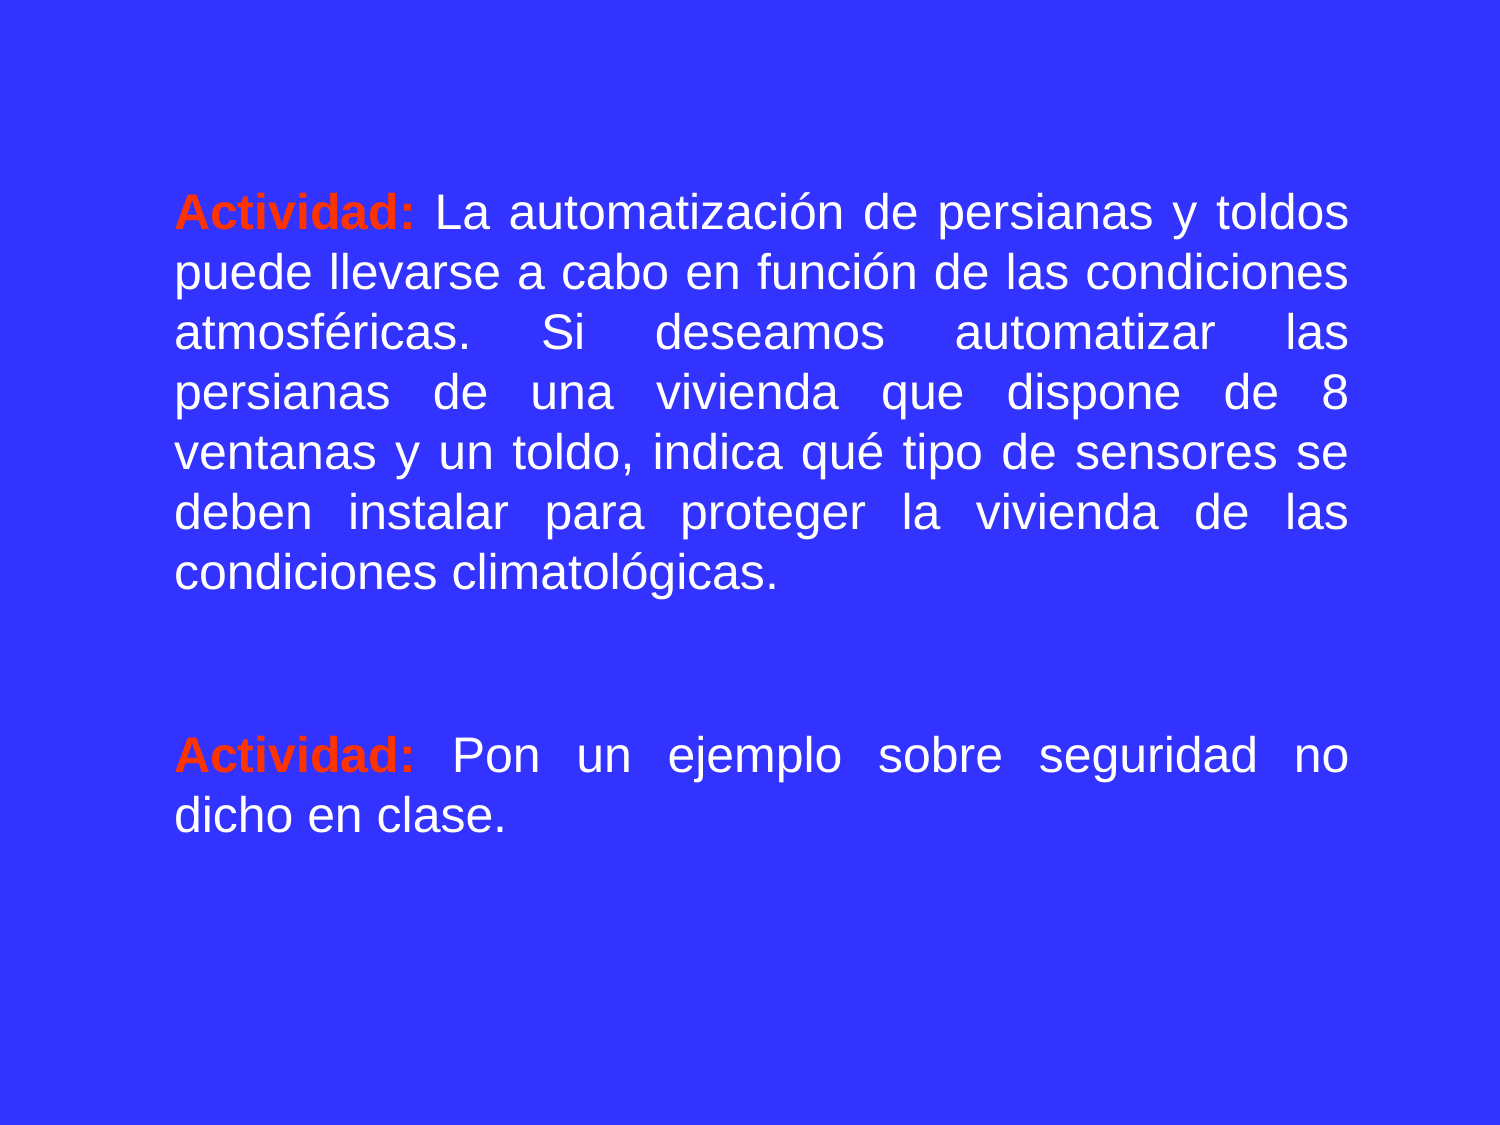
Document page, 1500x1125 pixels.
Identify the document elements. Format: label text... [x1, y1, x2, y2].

text_box Actividad: La automatización de persianas y toldos puede llevarse a cabo en función de las condiciones atmosféricas. Si deseamos automatizar las persianas de una vivienda que dispone de 8 ventanas y un toldo, indica qué tipo de sensores se deben instalar para proteger la vivienda de las condiciones climatológicas. Actividad: Pon un ejemplo sobre seguridad no dicho en clase. [159, 172, 1365, 851]
